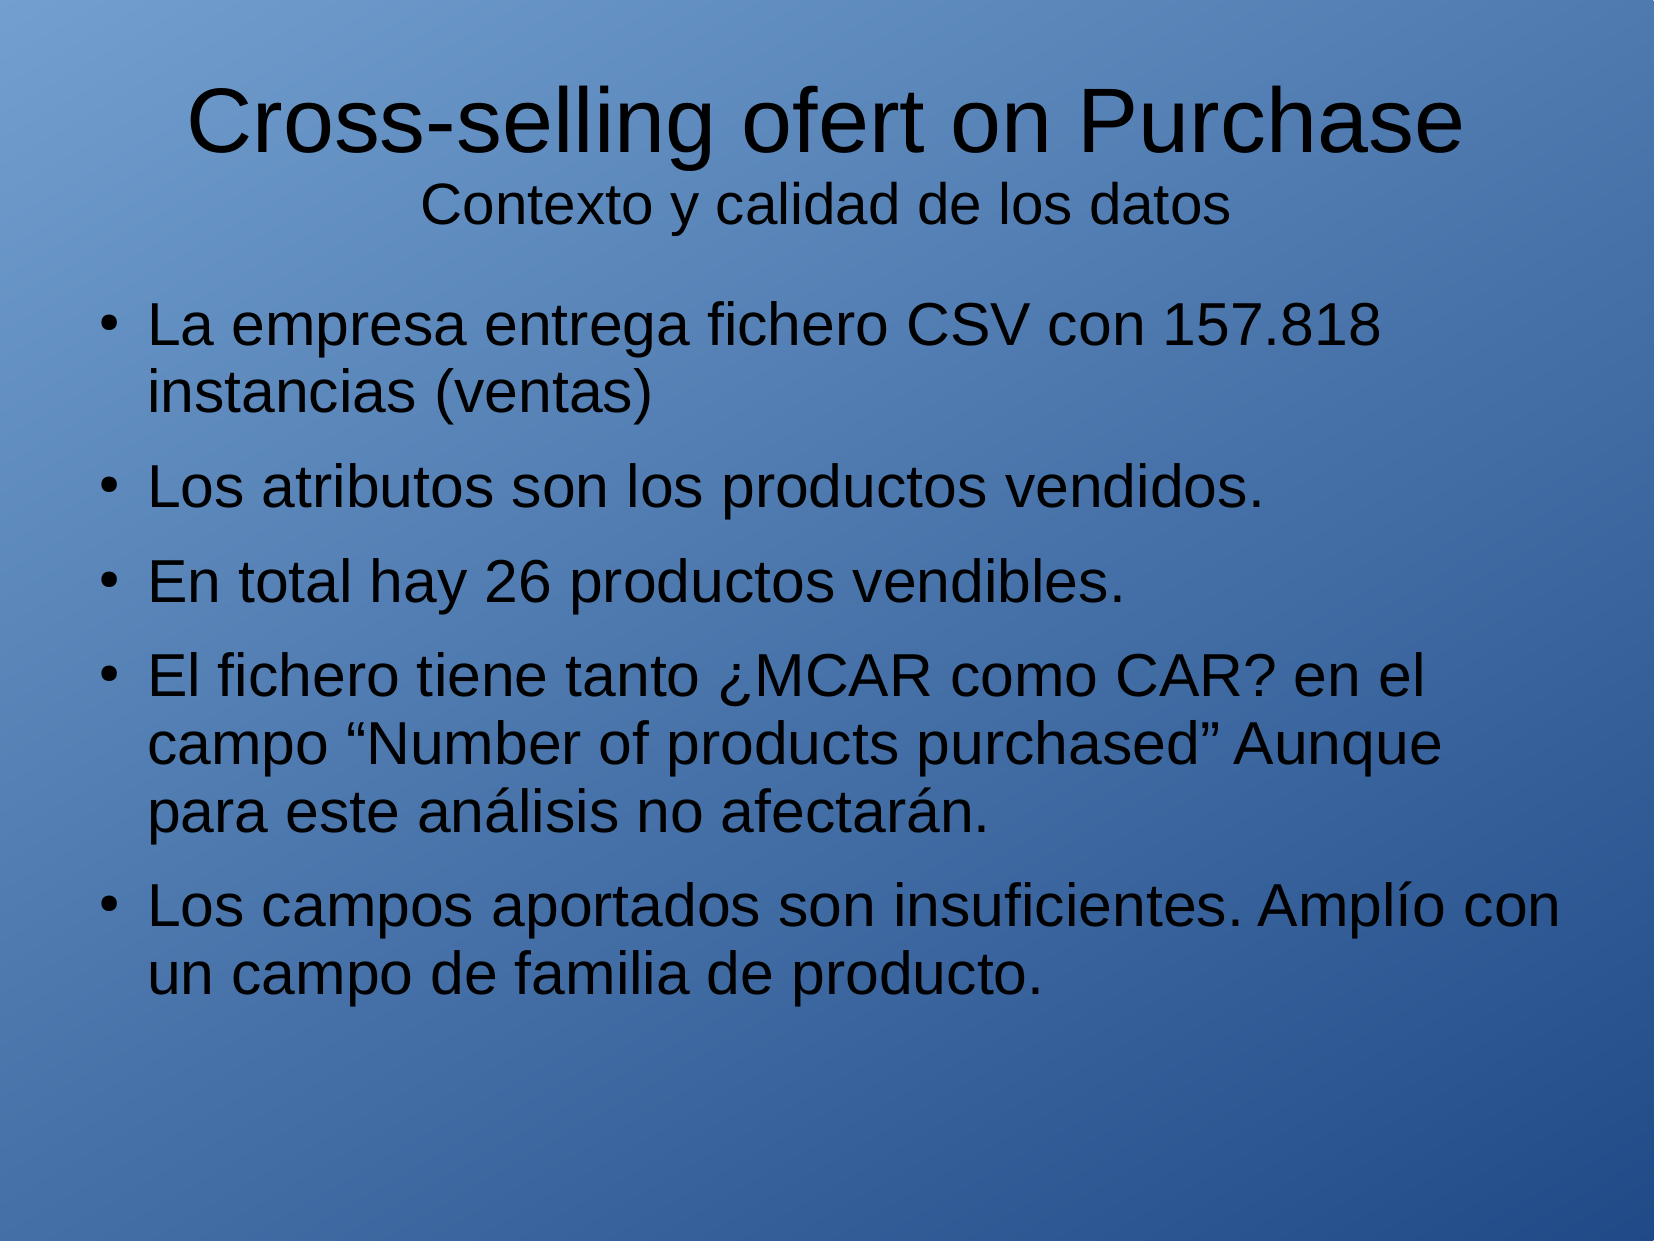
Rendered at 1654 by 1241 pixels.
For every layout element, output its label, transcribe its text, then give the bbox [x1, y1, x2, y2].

title Cross-selling ofert on Purchase Contexto y calidad de los datos [82, 49, 1571, 257]
list La empresa entrega fichero CSV con 157.818 instancias (ventas) Los atributos son los productos vendidos. En total hay 26 productos vendibles. El fichero tiene tanto ¿MCAR como CAR? en el campo “Number of products purchased” Aunque para este análisis no afectarán. Los campos aportados son insuficientes. Amplío con un campo de familia de producto. [82, 290, 1571, 1010]
